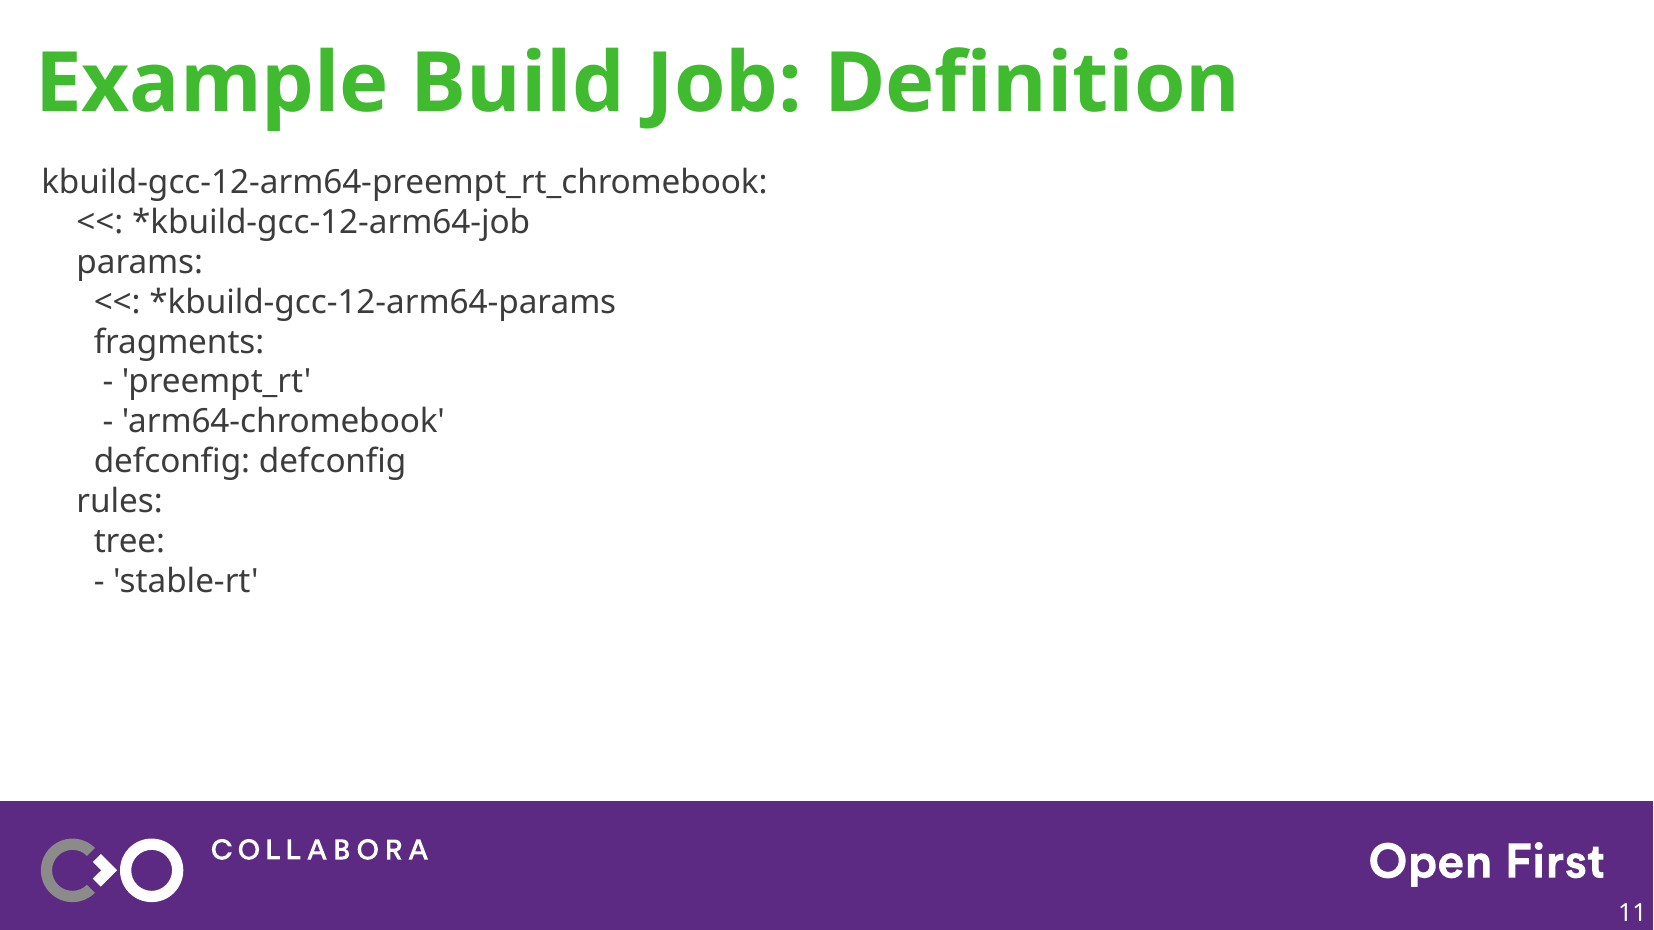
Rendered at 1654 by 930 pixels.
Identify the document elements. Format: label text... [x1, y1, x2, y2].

title Example Build Job: Definition [35, 28, 1608, 192]
list kbuild-gcc-12-arm64-preempt_rt_chromebook: <<: *kbuild-gcc-12-arm64-job params: <<: *kbuild-gcc-12-arm64-params fragments: - 'preempt_rt' - 'arm64-chromebook' defconfig: defconfig rules: tree: - 'stable-rt' [41, 160, 1613, 802]
